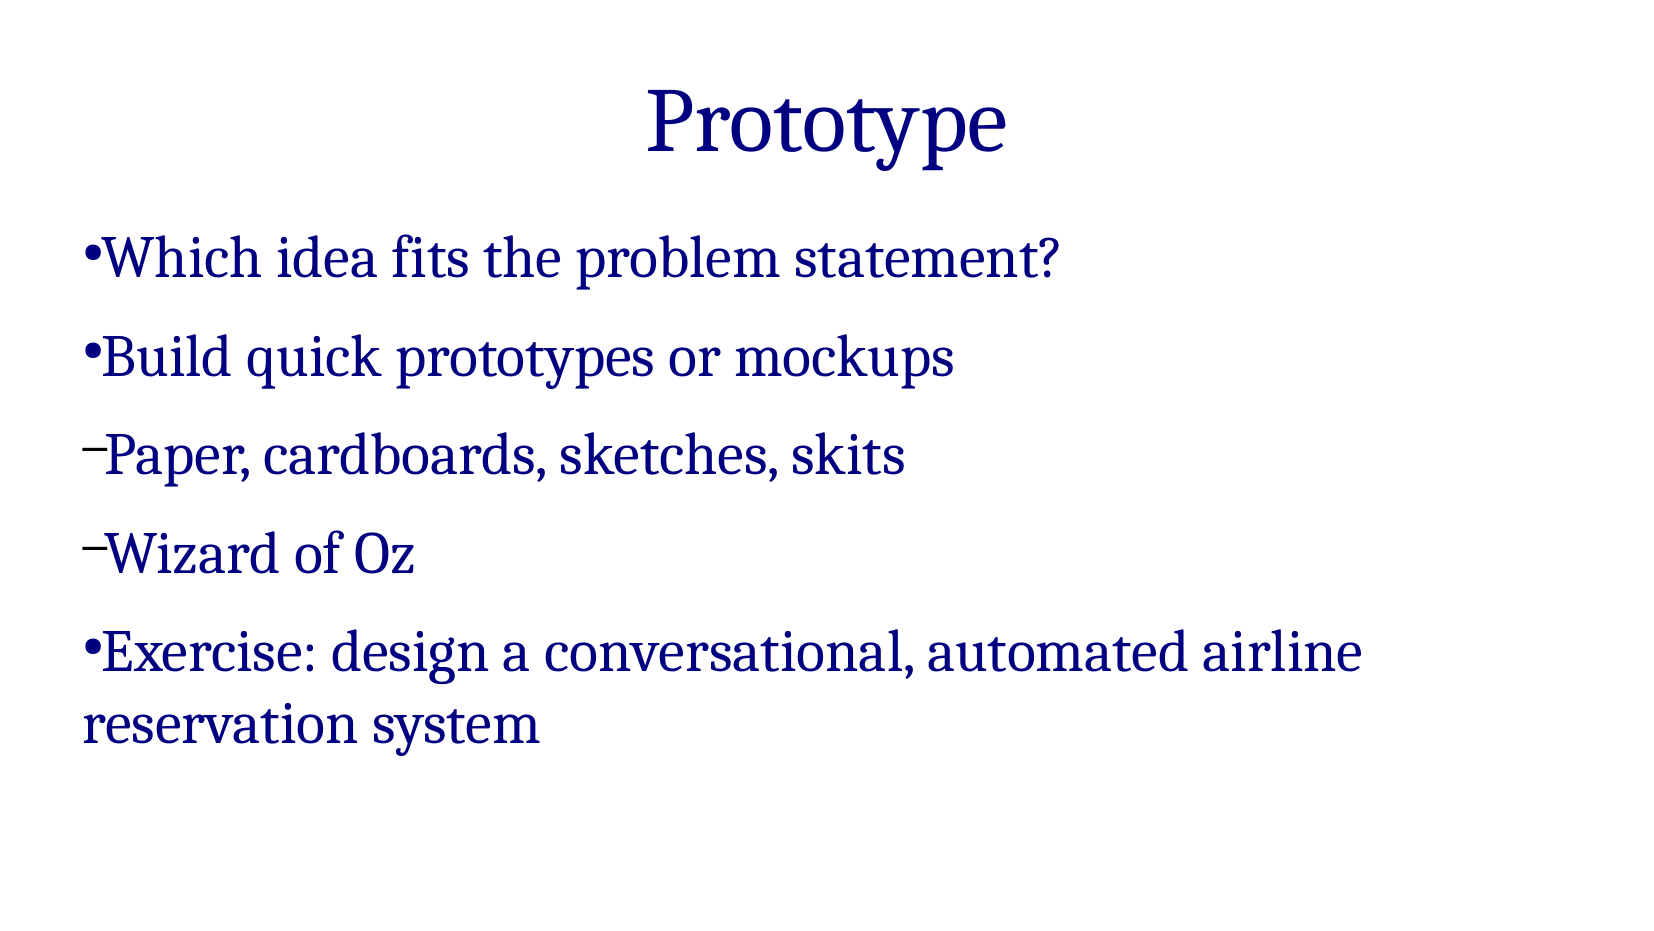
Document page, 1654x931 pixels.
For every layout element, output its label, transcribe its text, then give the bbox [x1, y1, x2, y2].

title Prototype [82, 37, 1571, 193]
list Which idea fits the problem statement? Build quick prototypes or mockups Paper, cardboards, sketches, skits Wizard of Oz Exercise: design a conversational, automated airline reservation system [82, 217, 1571, 758]
